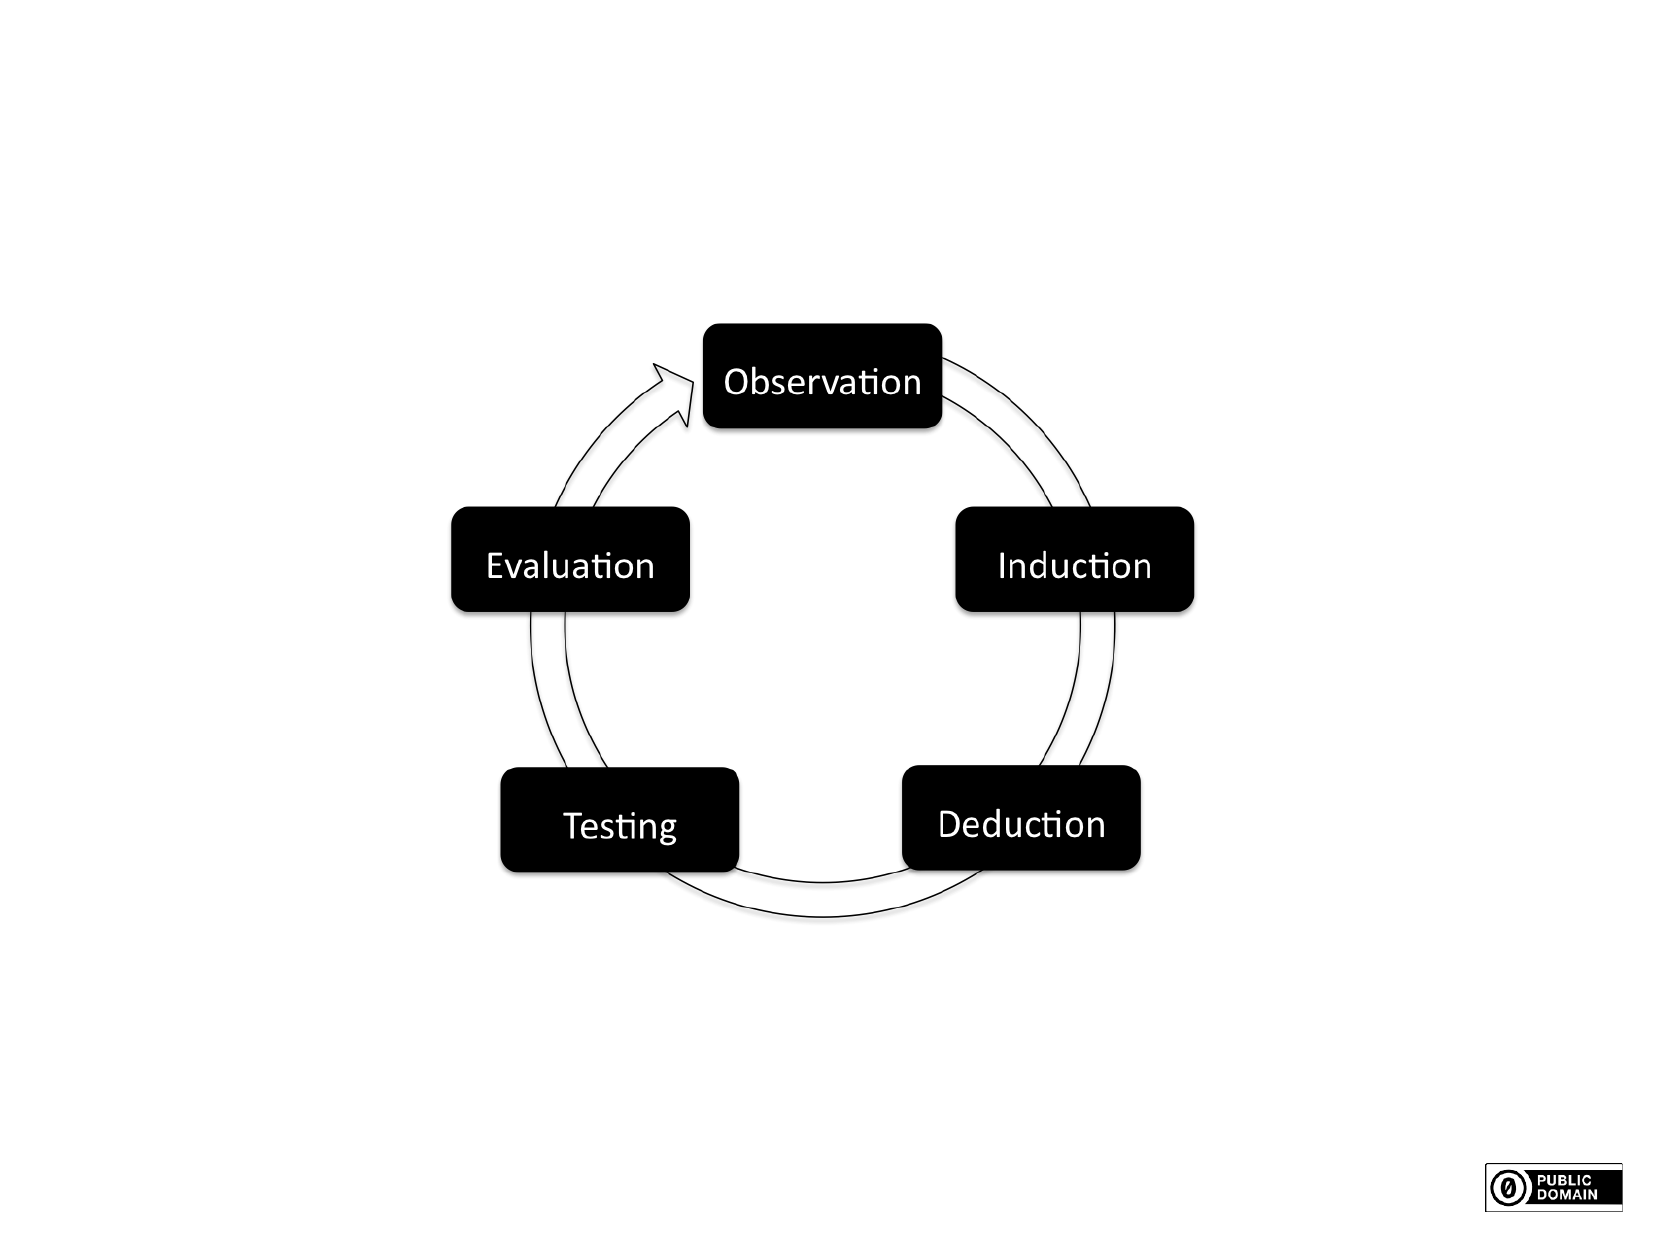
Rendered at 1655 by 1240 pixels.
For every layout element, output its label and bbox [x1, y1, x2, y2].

text_box [430, 256, 1215, 975]
text_box [1485, 1163, 1623, 1212]
